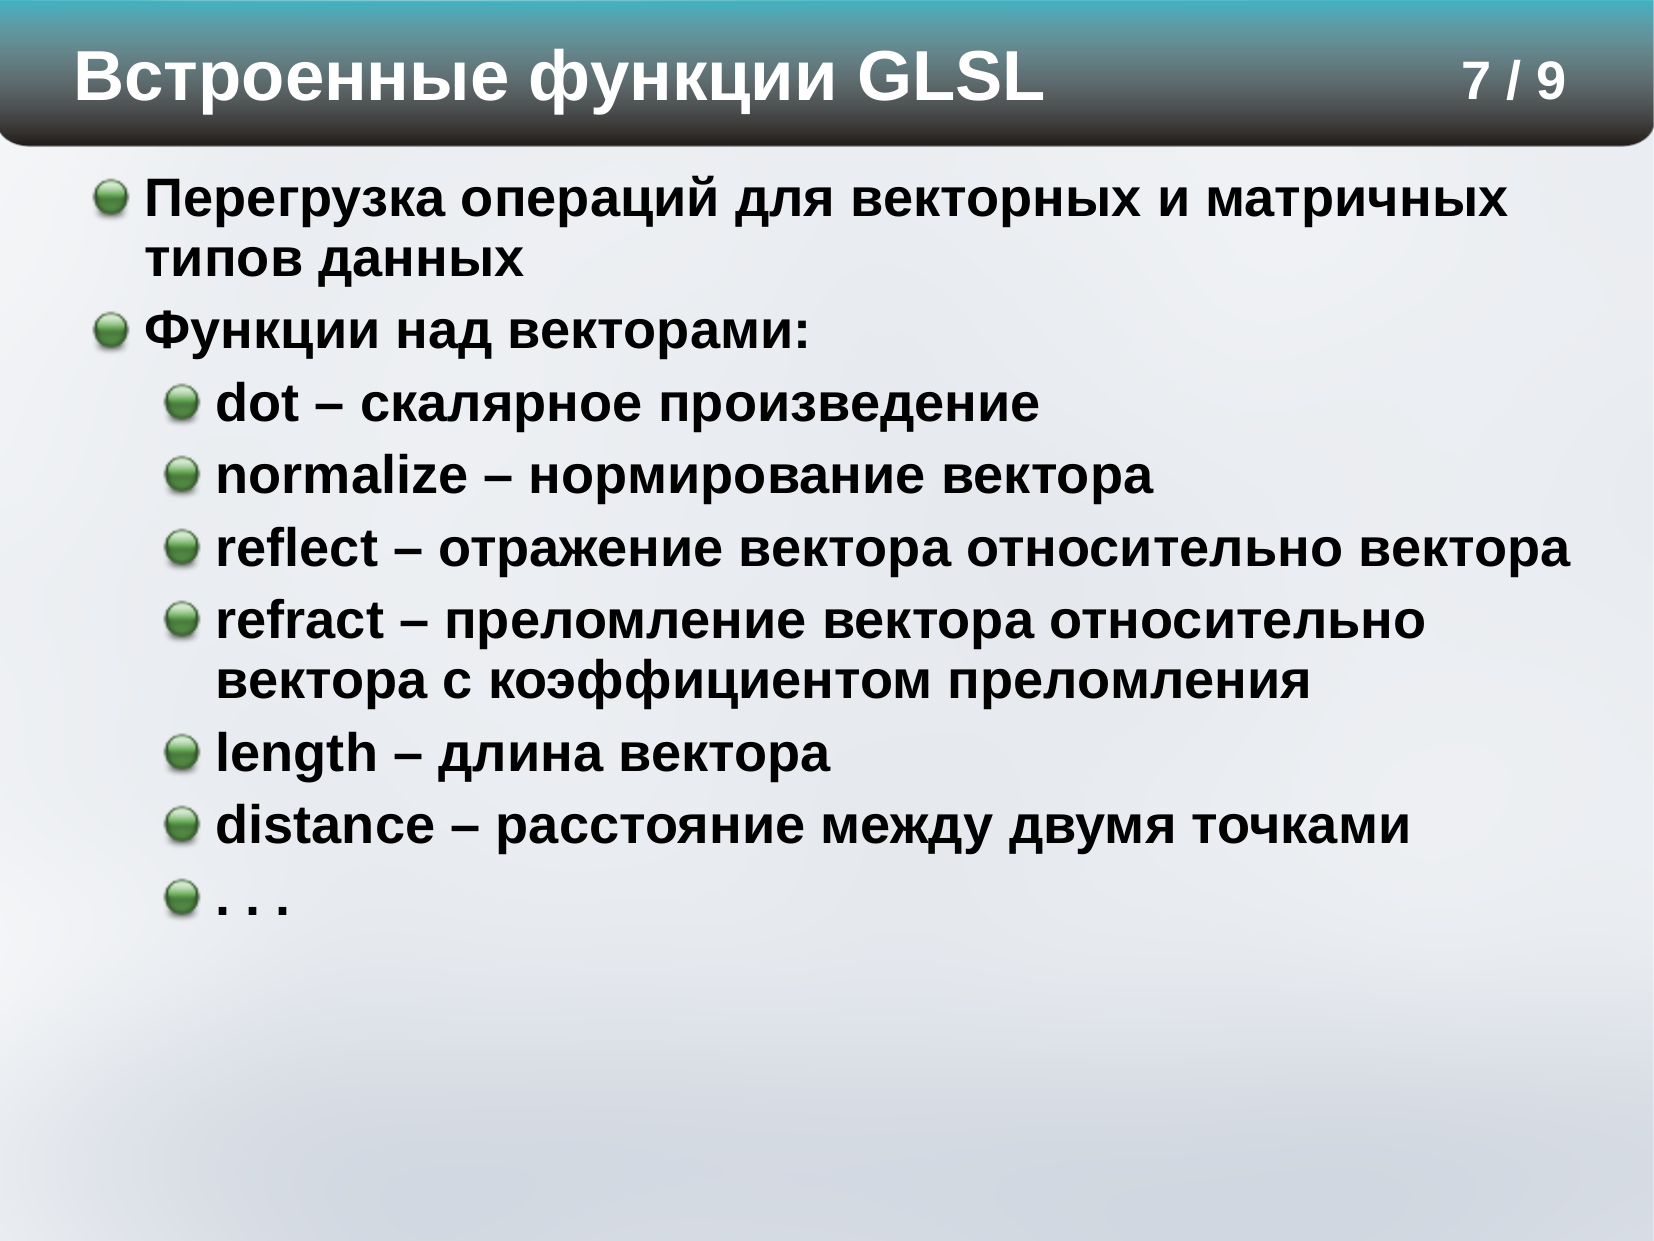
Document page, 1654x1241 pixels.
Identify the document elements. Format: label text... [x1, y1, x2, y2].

text_box <номер> / 9 [1446, 42, 1654, 179]
picture [0, 0, 1654, 1241]
text_box Перегрузка операций для векторных и матричных типов данных Функции над векторами: dot – скалярное произведение normalize – нормирование вектора reflect – отражение вектора относительно вектора refract – преломление вектора относительно вектора с коэффициентом преломления length – длина вектора distance – расстояние между двумя точками . . . [70, 159, 1625, 1008]
text_box Встроенные функции GLSL [59, 29, 1418, 124]
